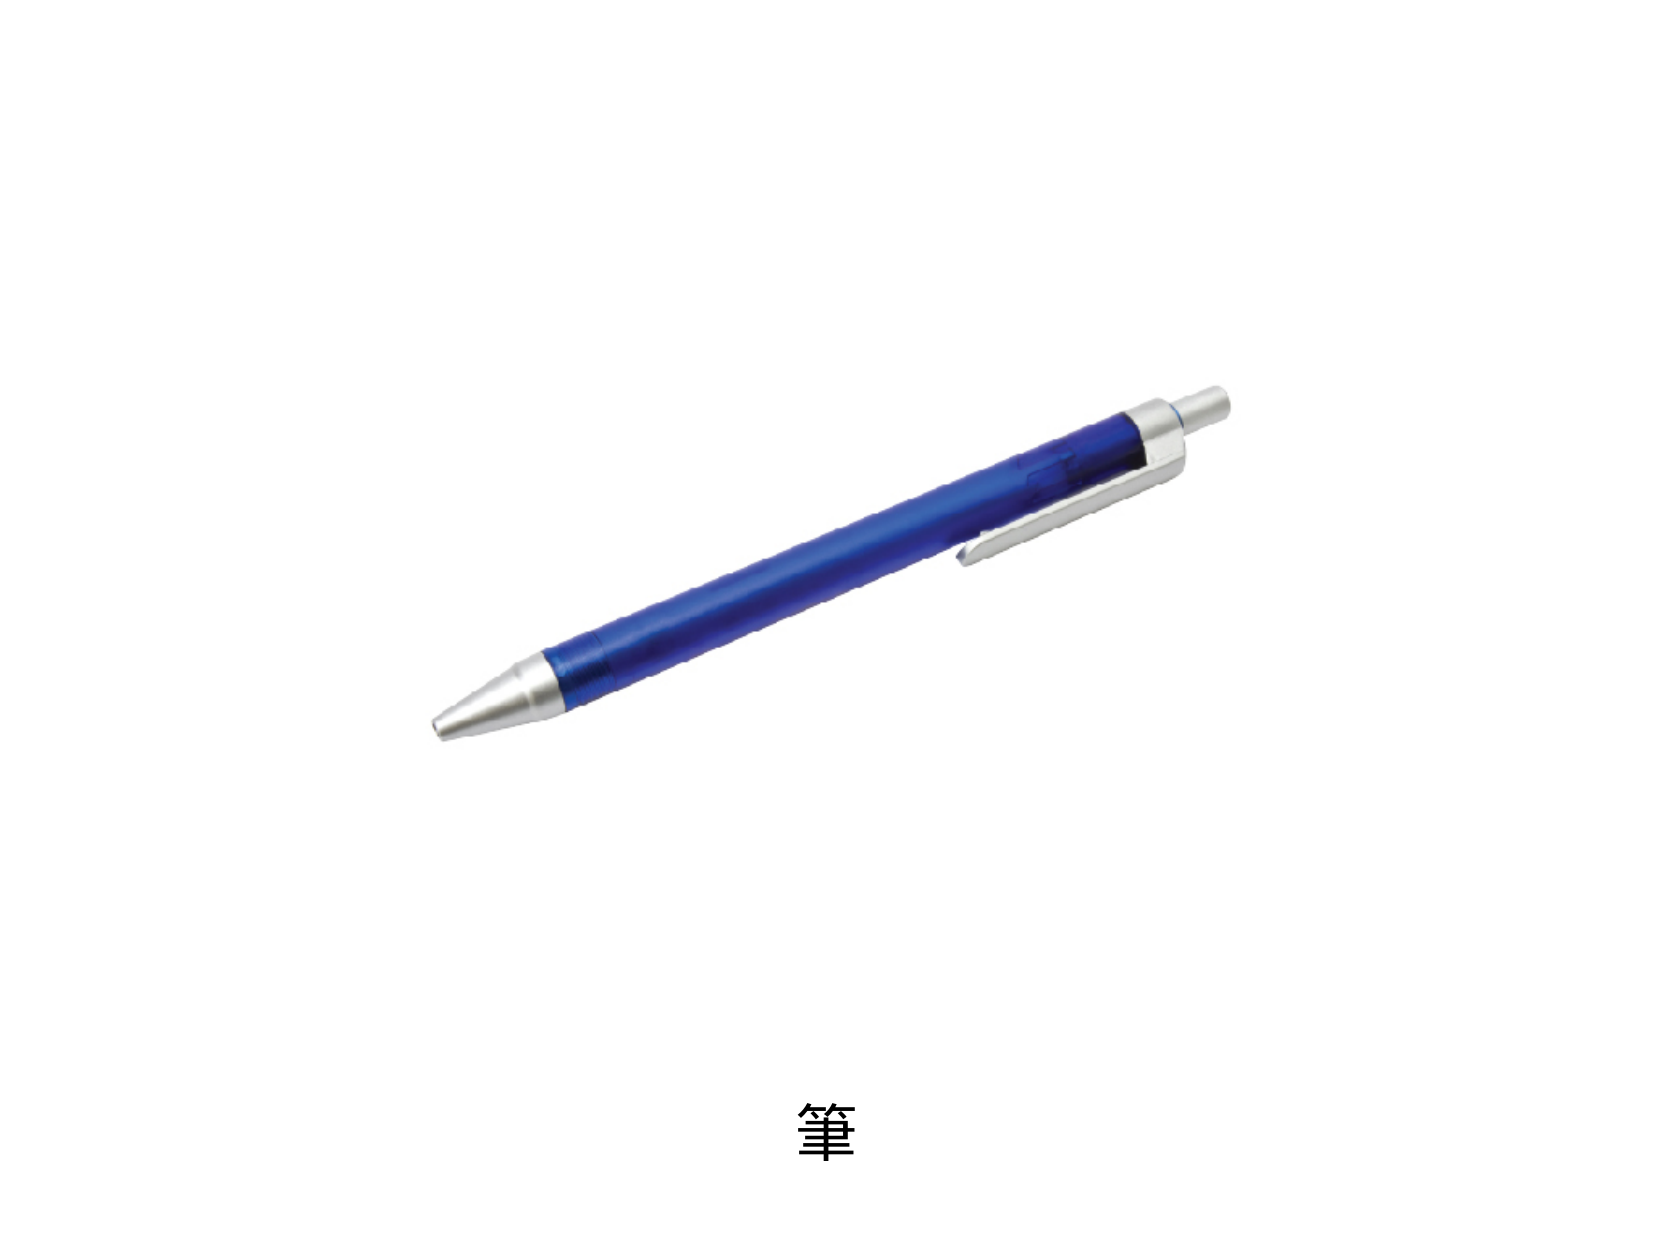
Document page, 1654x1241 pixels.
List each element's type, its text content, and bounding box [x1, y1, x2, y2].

picture [0, 0, 1654, 1241]
title 筆 [82, 1025, 1571, 1233]
